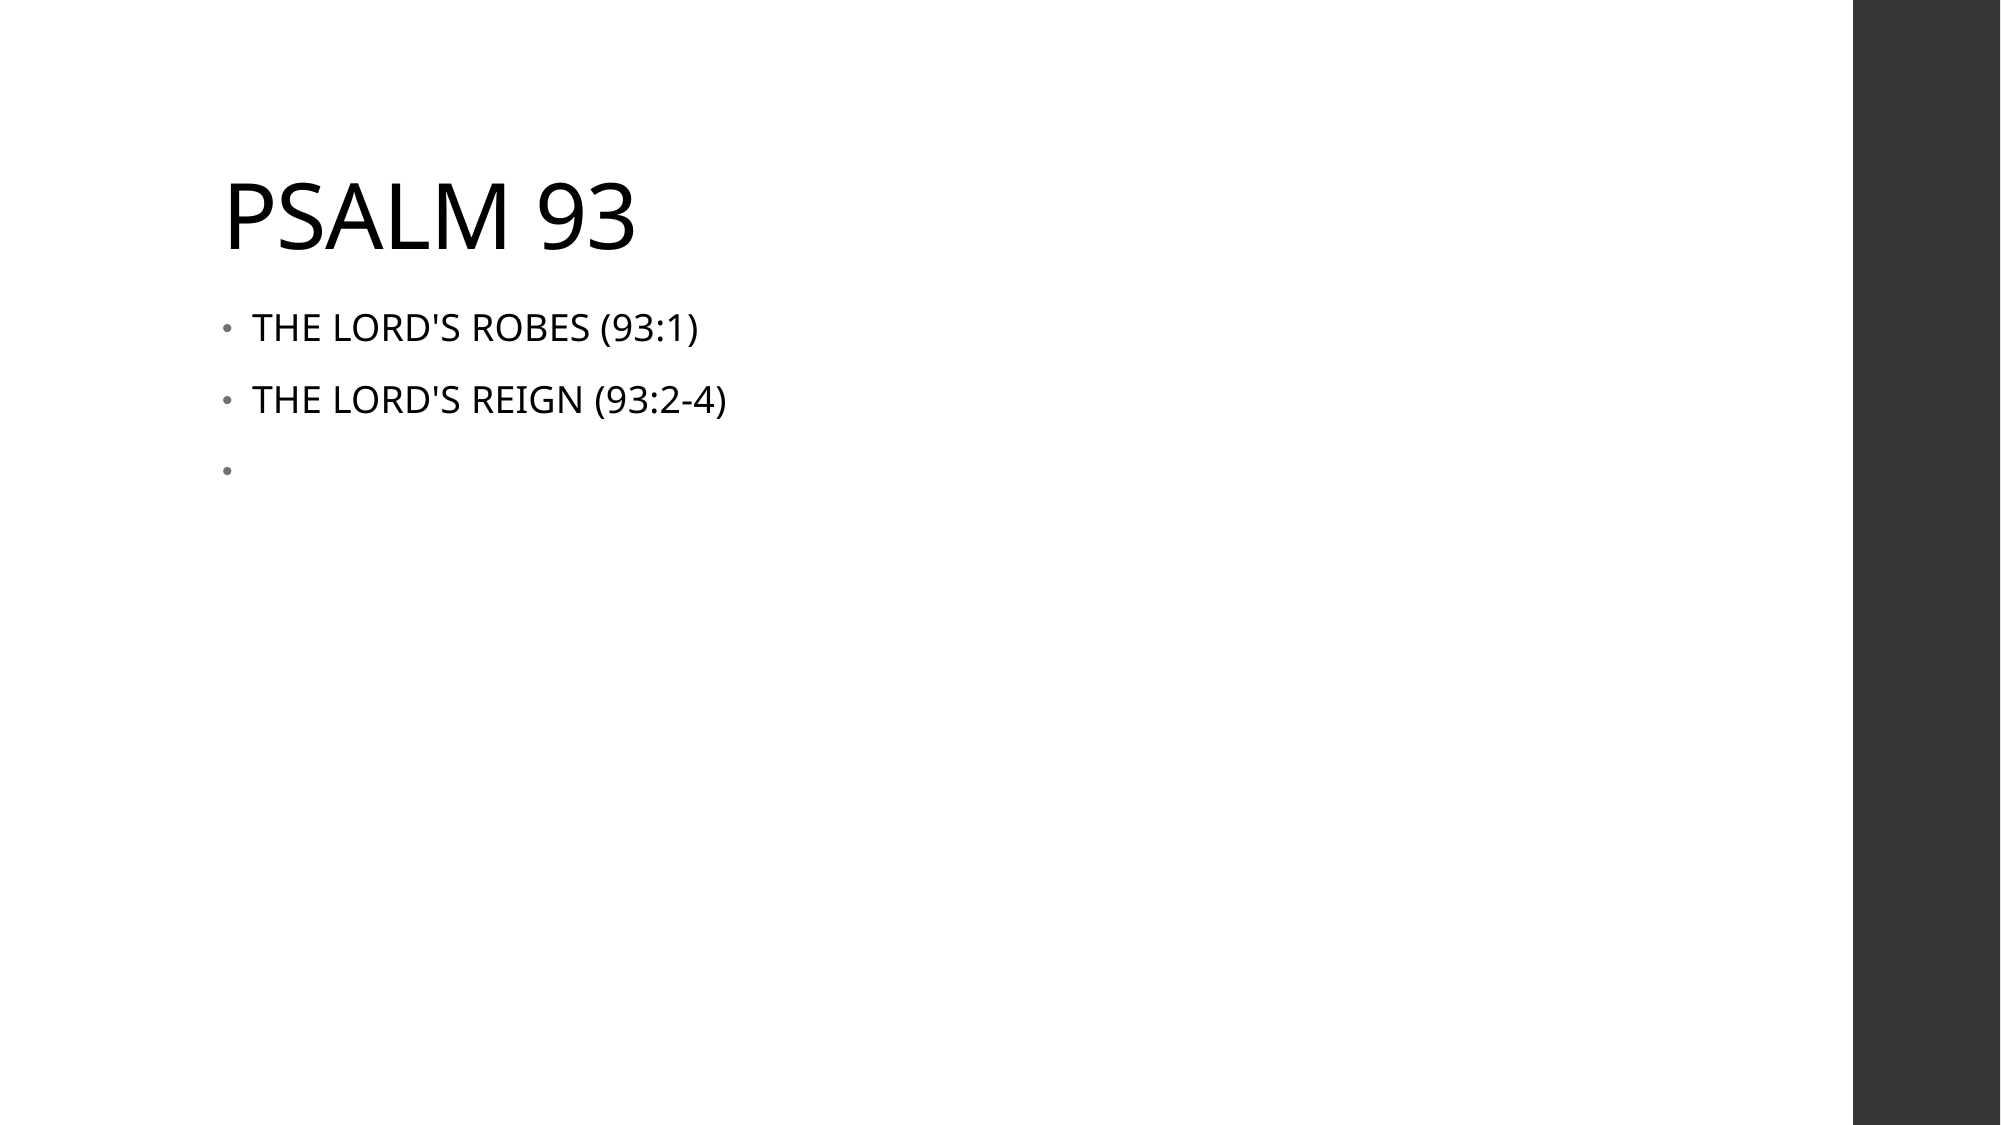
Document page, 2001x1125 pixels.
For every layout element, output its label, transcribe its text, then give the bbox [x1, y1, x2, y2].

title PSALM 93 [206, 60, 1797, 278]
list THE LORD'S ROBES (93:1) THE LORD'S REIGN (93:2-4) [206, 299, 1617, 1014]
